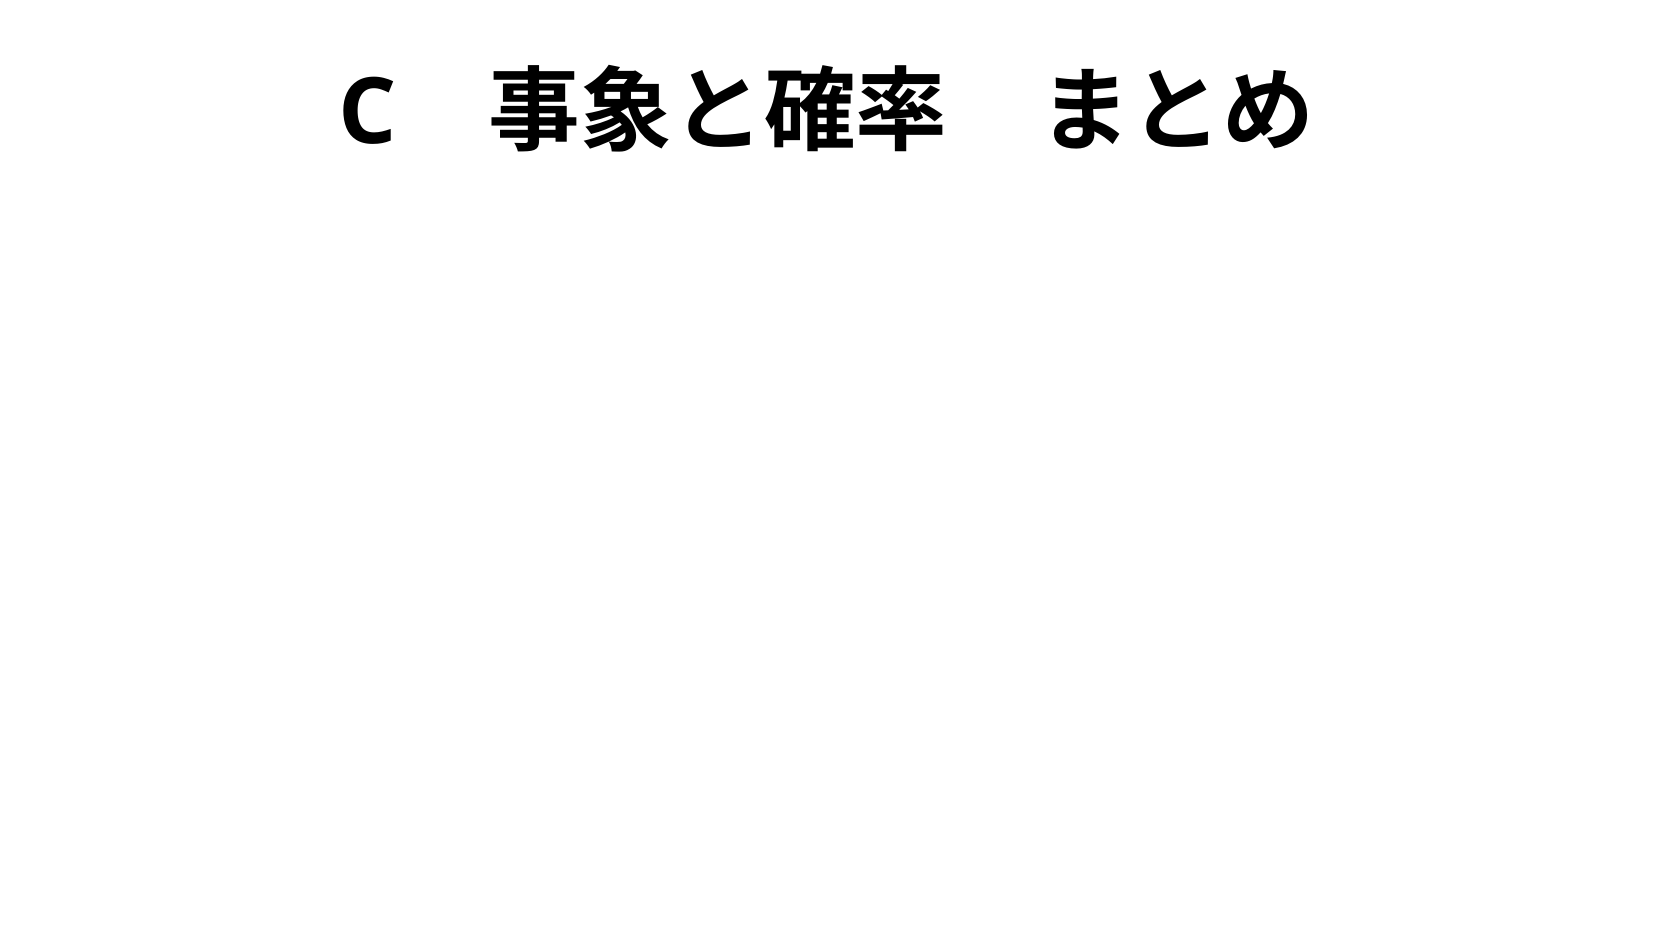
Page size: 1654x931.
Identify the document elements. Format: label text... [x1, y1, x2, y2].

title C 事象と確率 まとめ [29, 29, 1625, 178]
